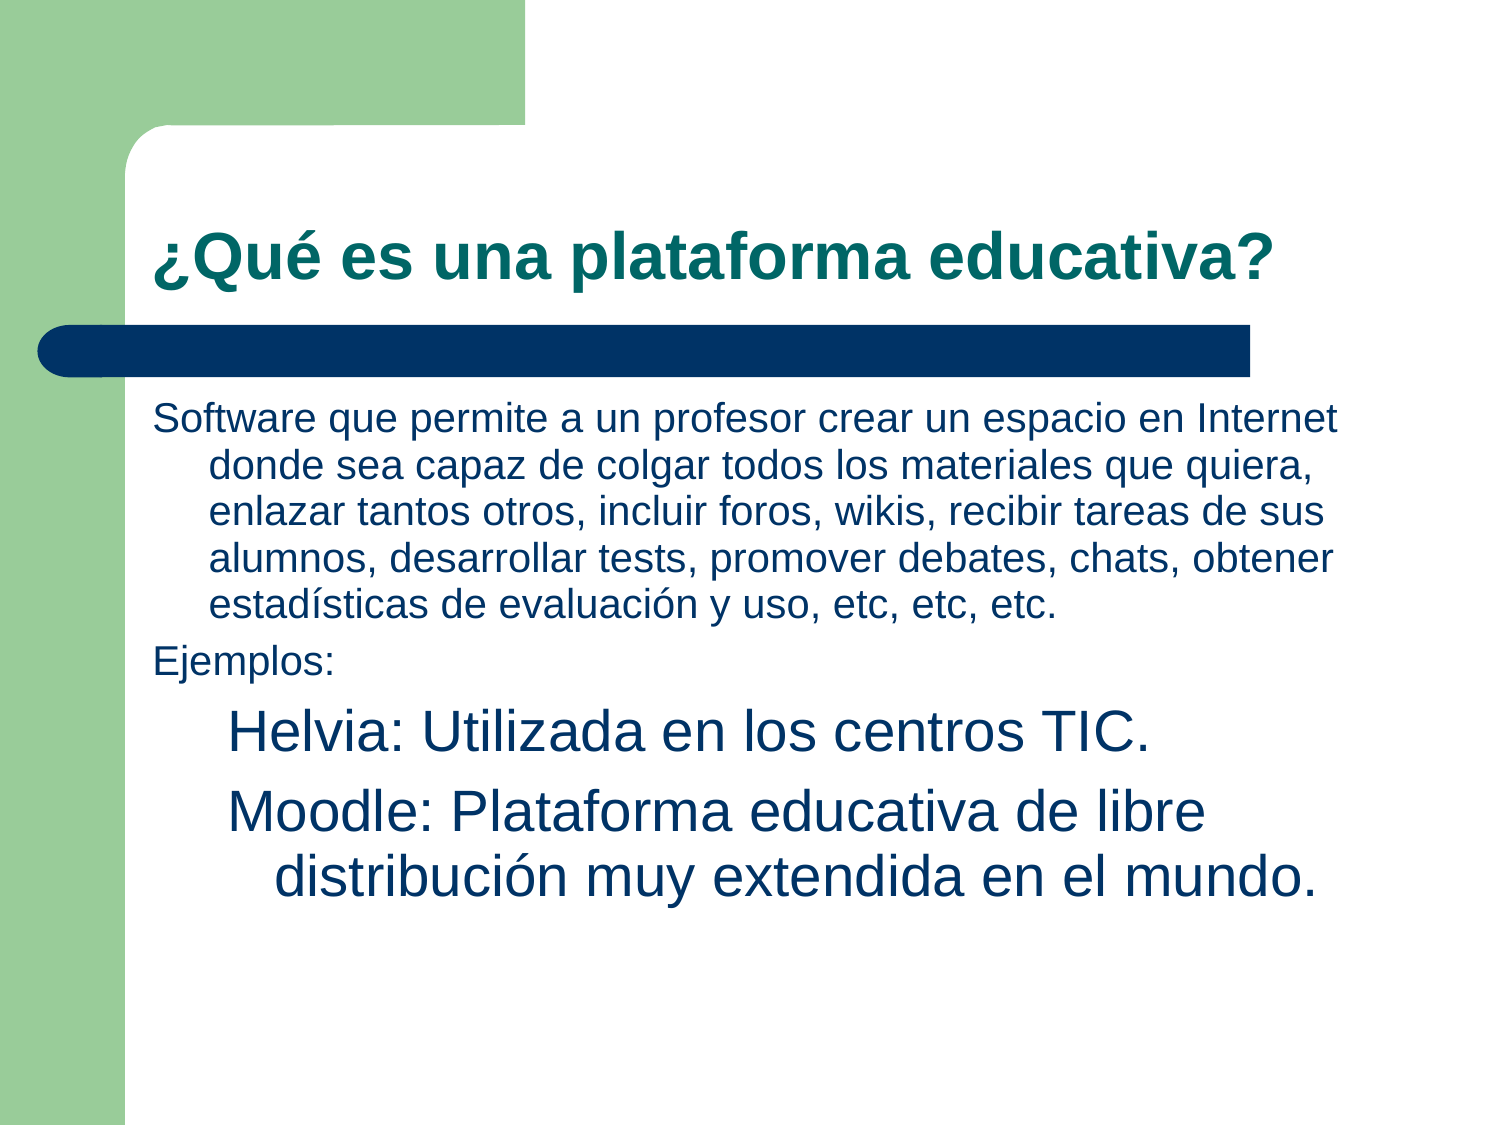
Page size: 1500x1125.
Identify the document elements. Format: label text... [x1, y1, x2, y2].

title ¿Qué es una plataforma educativa? [136, 136, 1414, 301]
list Software que permite a un profesor crear un espacio en Internet donde sea capaz de colgar todos los materiales que quiera, enlazar tantos otros, incluir foros, wikis, recibir tareas de sus alumnos, desarrollar tests, promover debates, chats, obtener estadísticas de evaluación y uso, etc, etc, etc. Ejemplos: Helvia: Utilizada en los centros TIC. Moodle: Plataforma educativa de libre distribución muy extendida en el mundo. [137, 387, 1400, 999]
